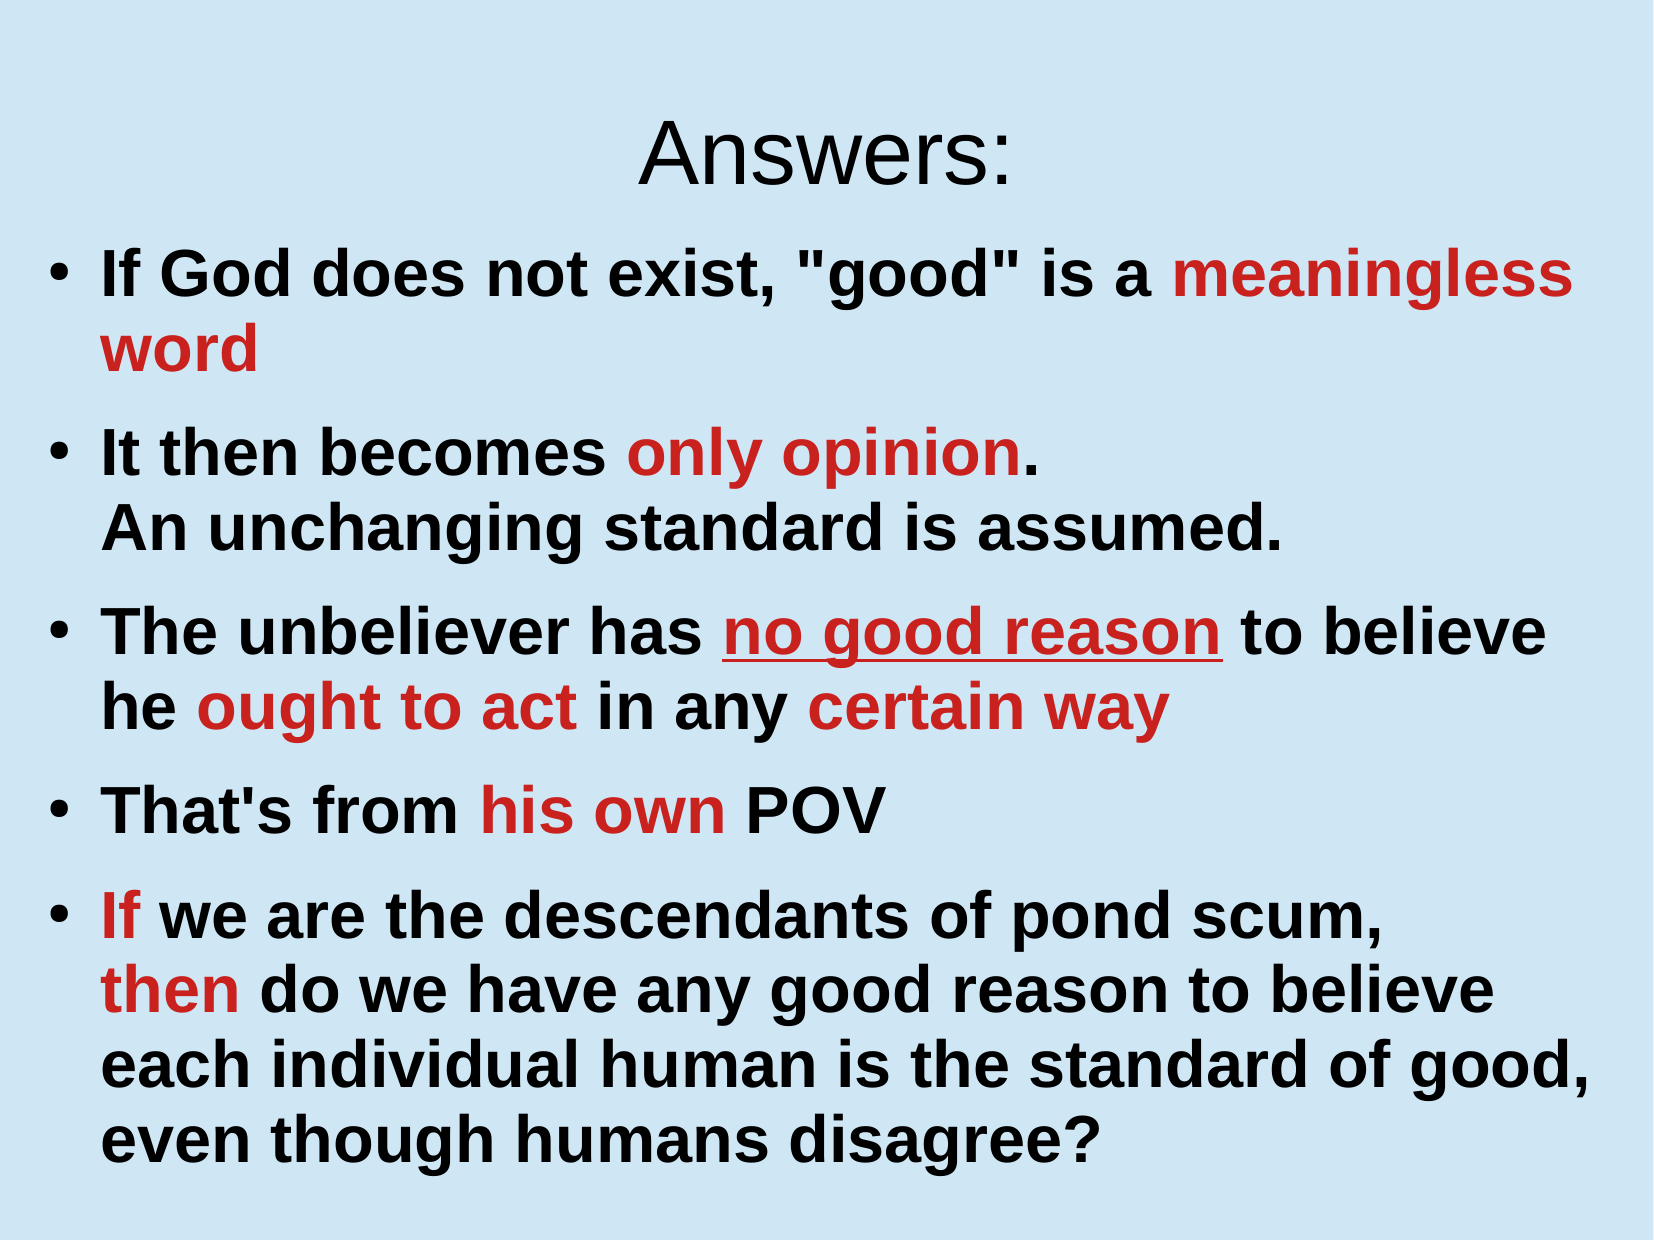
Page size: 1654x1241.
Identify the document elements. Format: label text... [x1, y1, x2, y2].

title Answers: [82, 49, 1571, 236]
list If God does not exist, "good" is a meaningless word It then becomes only opinion. An unchanging standard is assumed. The unbeliever has no good reason to believe he ought to act in any certain way That's from his own POV If we are the descendants of pond scum, then do we have any good reason to believe each individual human is the standard of good, even though humans disagree? [29, 236, 1625, 1231]
